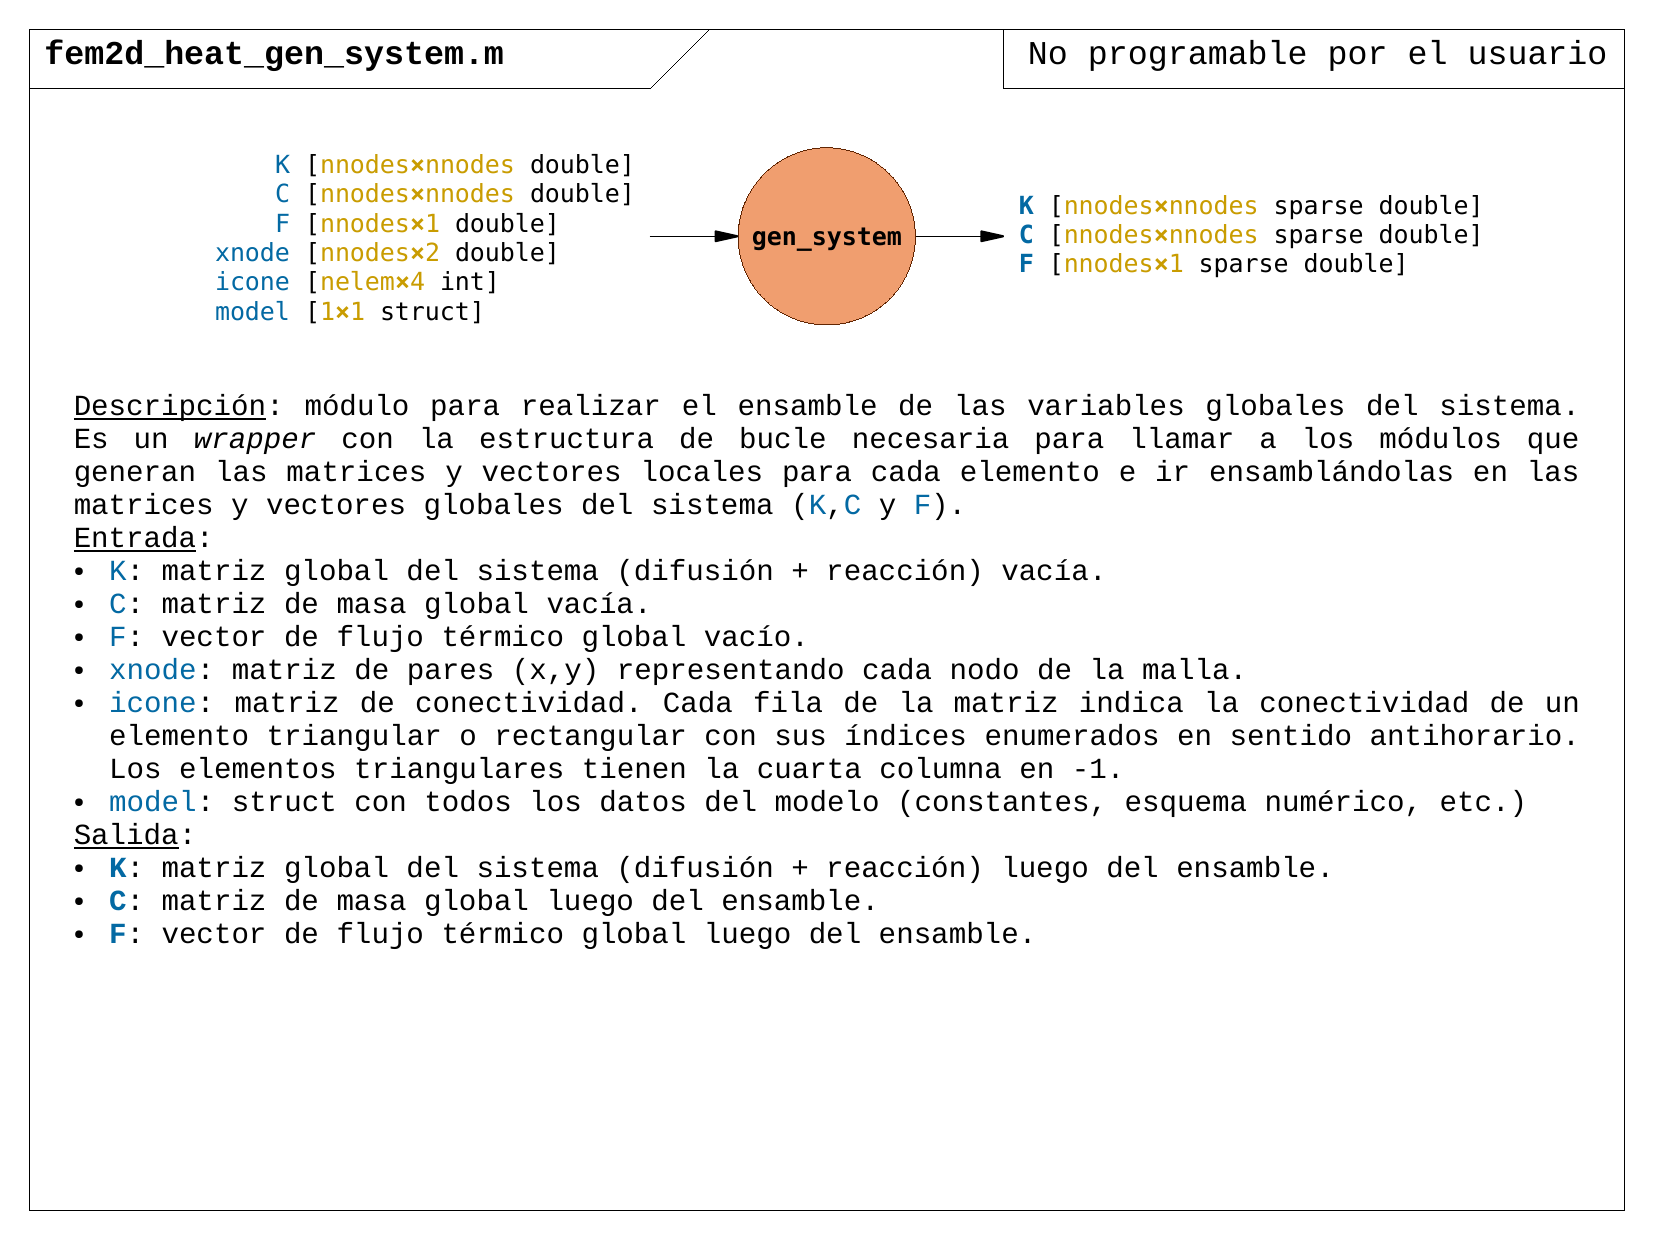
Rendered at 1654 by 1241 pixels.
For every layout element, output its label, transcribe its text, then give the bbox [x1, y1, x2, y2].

text_box fem2d_heat_gen_system.m [29, 29, 709, 83]
text_box K [nnodes×nnodes double] C [nnodes×nnodes double] F [nnodes×1 double] xnode [nnodes×2 double] icone [nelem×4 int] model [1×1 struct] [59, 142, 650, 334]
text_box Descripción: módulo para realizar el ensamble de las variables globales del sistema. Es un wrapper con la estructura de bucle necesaria para llamar a los módulos que generan las matrices y vectores locales para cada elemento e ir ensamblándolas en las matrices y vectores globales del sistema (K,C y F). Entrada: K: matriz global del sistema (difusión + reacción) vacía. C: matriz de masa global vacía. F: vector de flujo térmico global vacío. xnode: matriz de pares (x,y) representando cada nodo de la malla. icone: matriz de conectividad. Cada fila de la matriz indica la conectividad de un elemento triangular o rectangular con sus índices enumerados en sentido antihorario. Los elementos triangulares tienen la cuarta columna en -1. model: struct con todos los datos del modelo (constantes, esquema numérico, etc.) Salida: K: matriz global del sistema (difusión + reacción) luego del ensamble. C: matriz de masa global luego del ensamble. F: vector de flujo térmico global luego del ensamble. [59, 383, 1595, 960]
text_box K [nnodes×nnodes sparse double] C [nnodes×nnodes sparse double] F [nnodes×1 sparse double] [1003, 183, 1595, 287]
text_box No programable por el usuario [1003, 29, 1623, 83]
text_box gen_system [738, 147, 916, 325]
